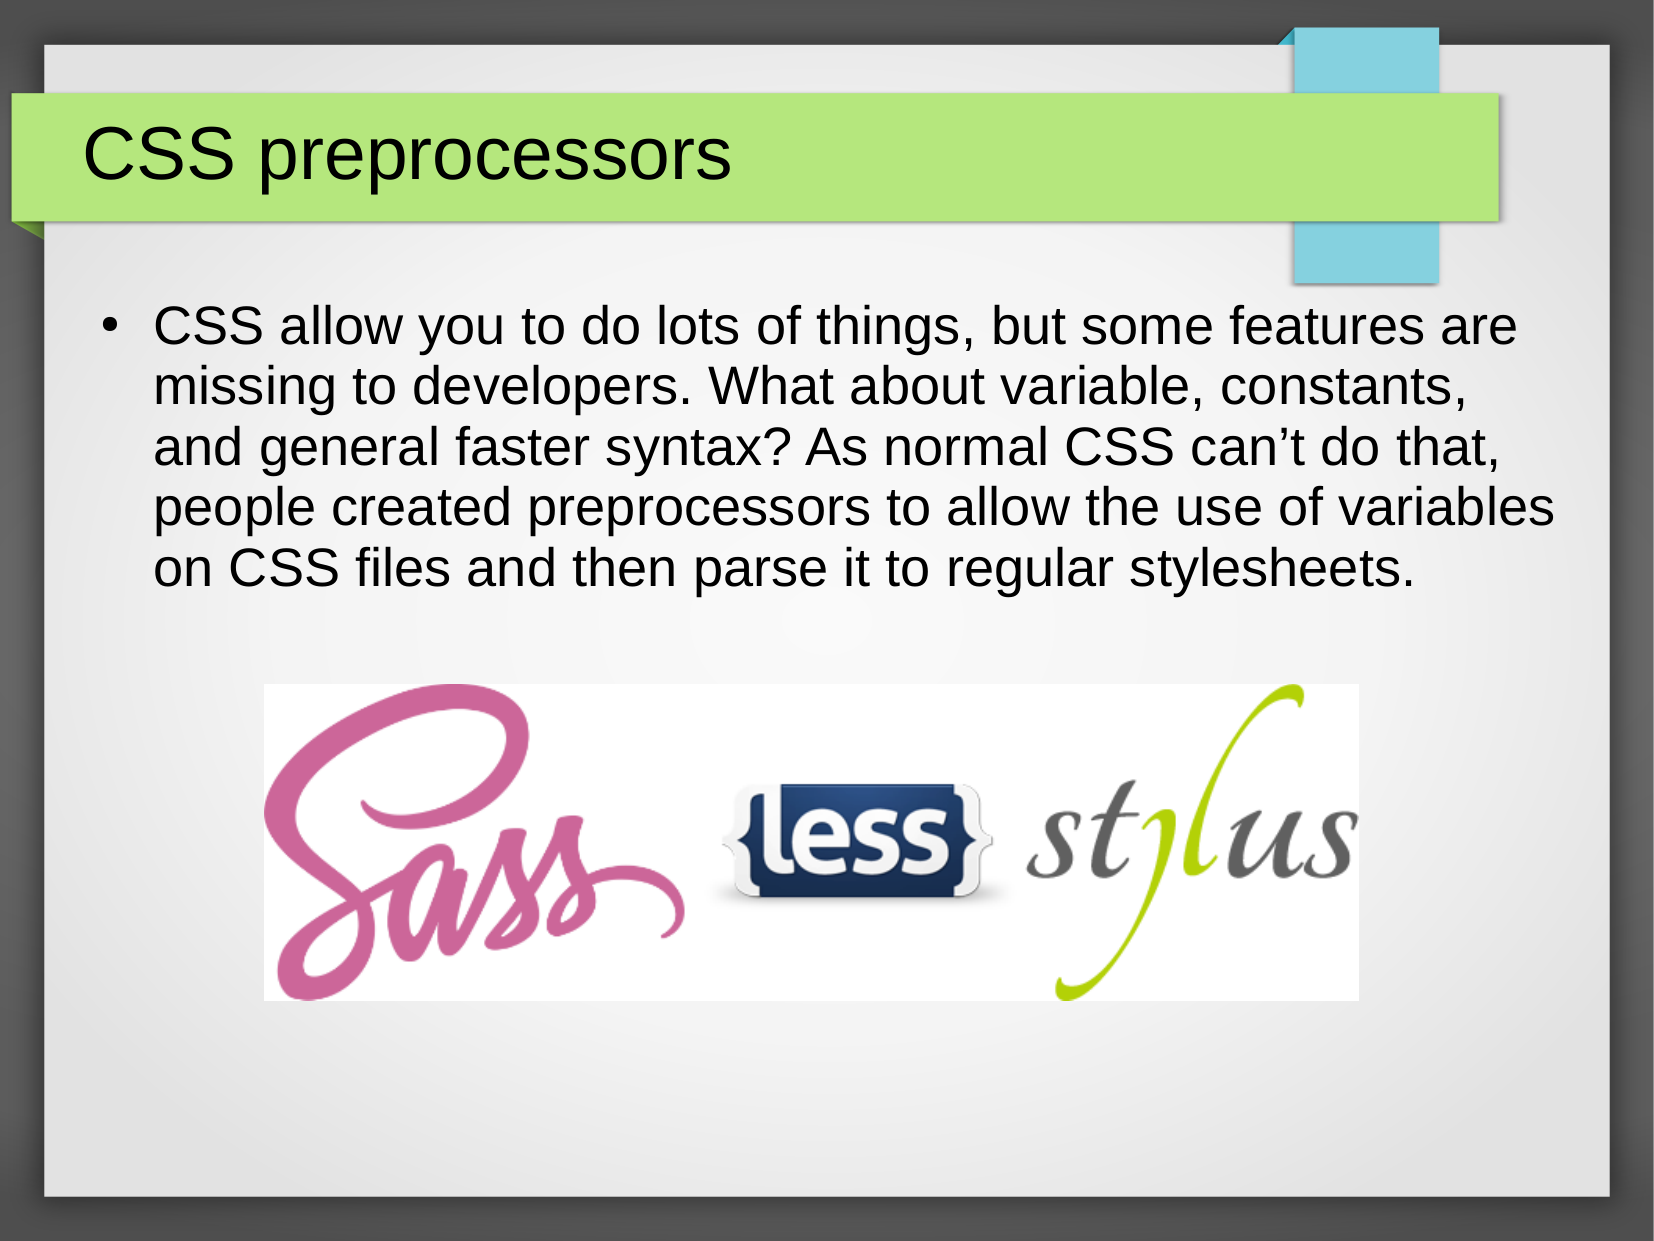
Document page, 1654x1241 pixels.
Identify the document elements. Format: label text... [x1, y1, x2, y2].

title CSS preprocessors [82, 94, 1264, 213]
picture [0, 0, 1654, 1241]
list CSS allow you to do lots of things, but some features are missing to developers. What about variable, constants, and general faster syntax? As normal CSS can’t do that, people created preprocessors to allow the use of variables on CSS files and then parse it to regular stylesheets. [82, 295, 1571, 1015]
